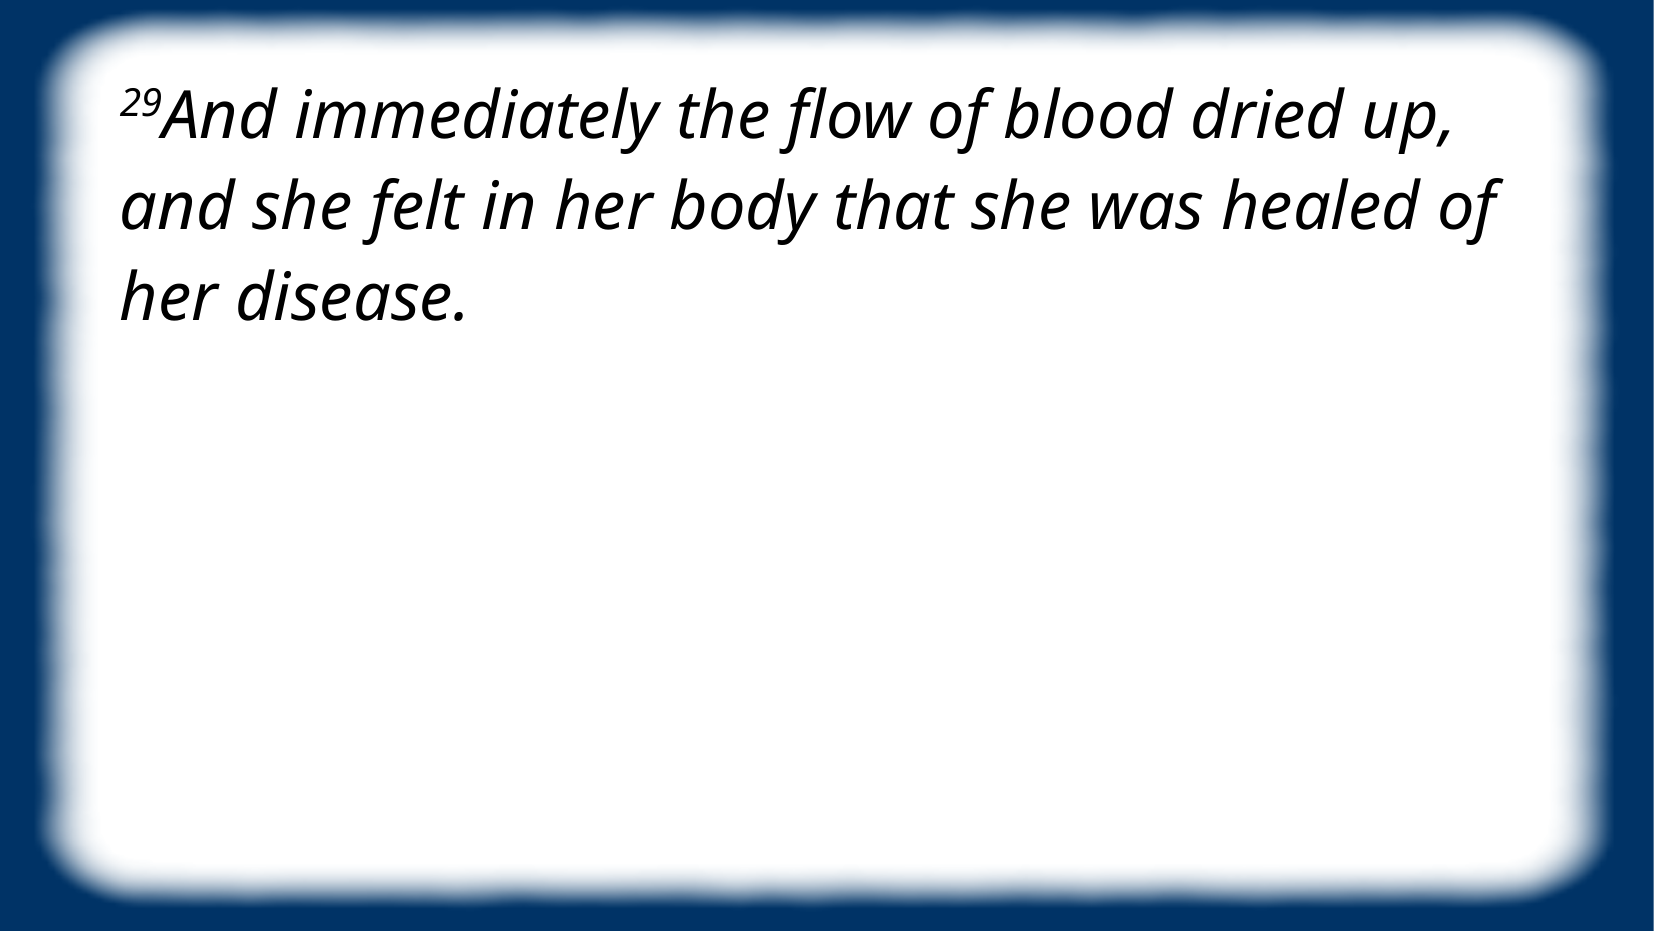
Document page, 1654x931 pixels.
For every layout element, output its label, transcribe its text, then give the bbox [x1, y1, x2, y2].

picture [0, 0, 1654, 931]
text_box 29And immediately the flow of blood dried up, and she felt in her body that she was healed of her disease. [105, 60, 1546, 342]
